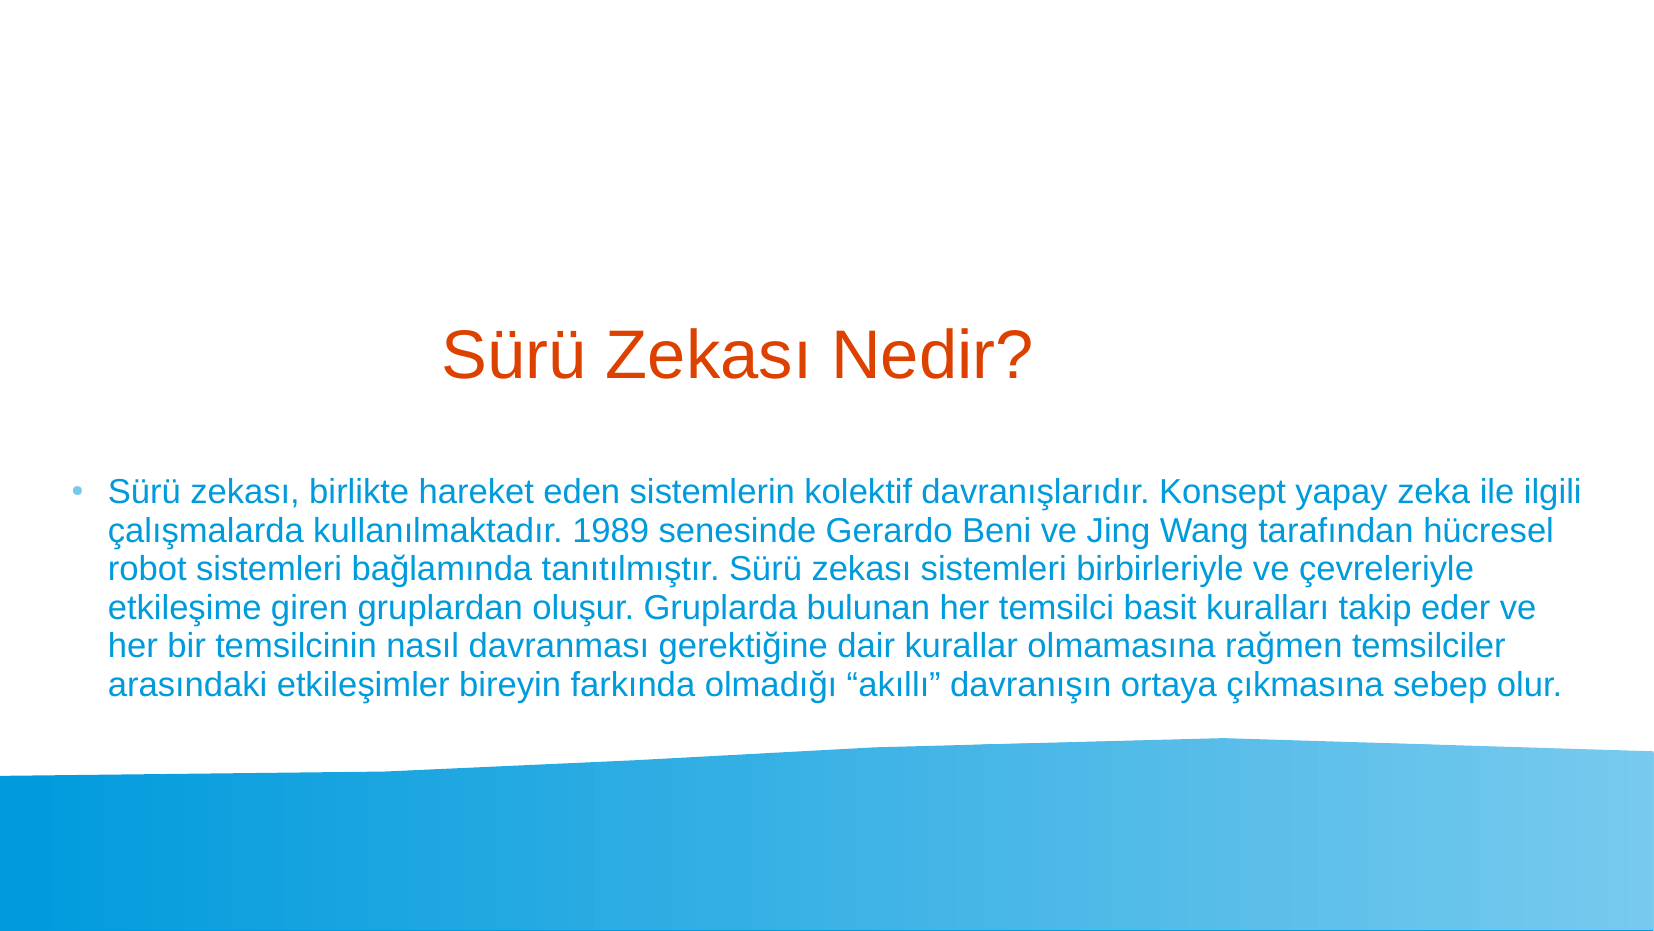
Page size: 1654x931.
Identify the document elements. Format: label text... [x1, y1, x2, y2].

list Sürü zekası, birlikte hareket eden sistemlerin kolektif davranışlarıdır. Konsept yapay zeka ile ilgili çalışmalarda kullanılmaktadır. 1989 senesinde Gerardo Beni ve Jing Wang tarafından hücresel robot sistemleri bağlamında tanıtılmıştır. Sürü zekası sistemleri birbirleriyle ve çevreleriyle etkileşime giren gruplardan oluşur. Gruplarda bulunan her temsilci basit kuralları takip eder ve her bir temsilcinin nasıl davranması gerektiğine dair kurallar olmamasına rağmen temsilciler arasındaki etkileşimler bireyin farkında olmadığı “akıllı” davranışın ortaya çıkmasına sebep olur. [59, 472, 1595, 739]
title Sürü Zekası Nedir? [0, 265, 1477, 443]
